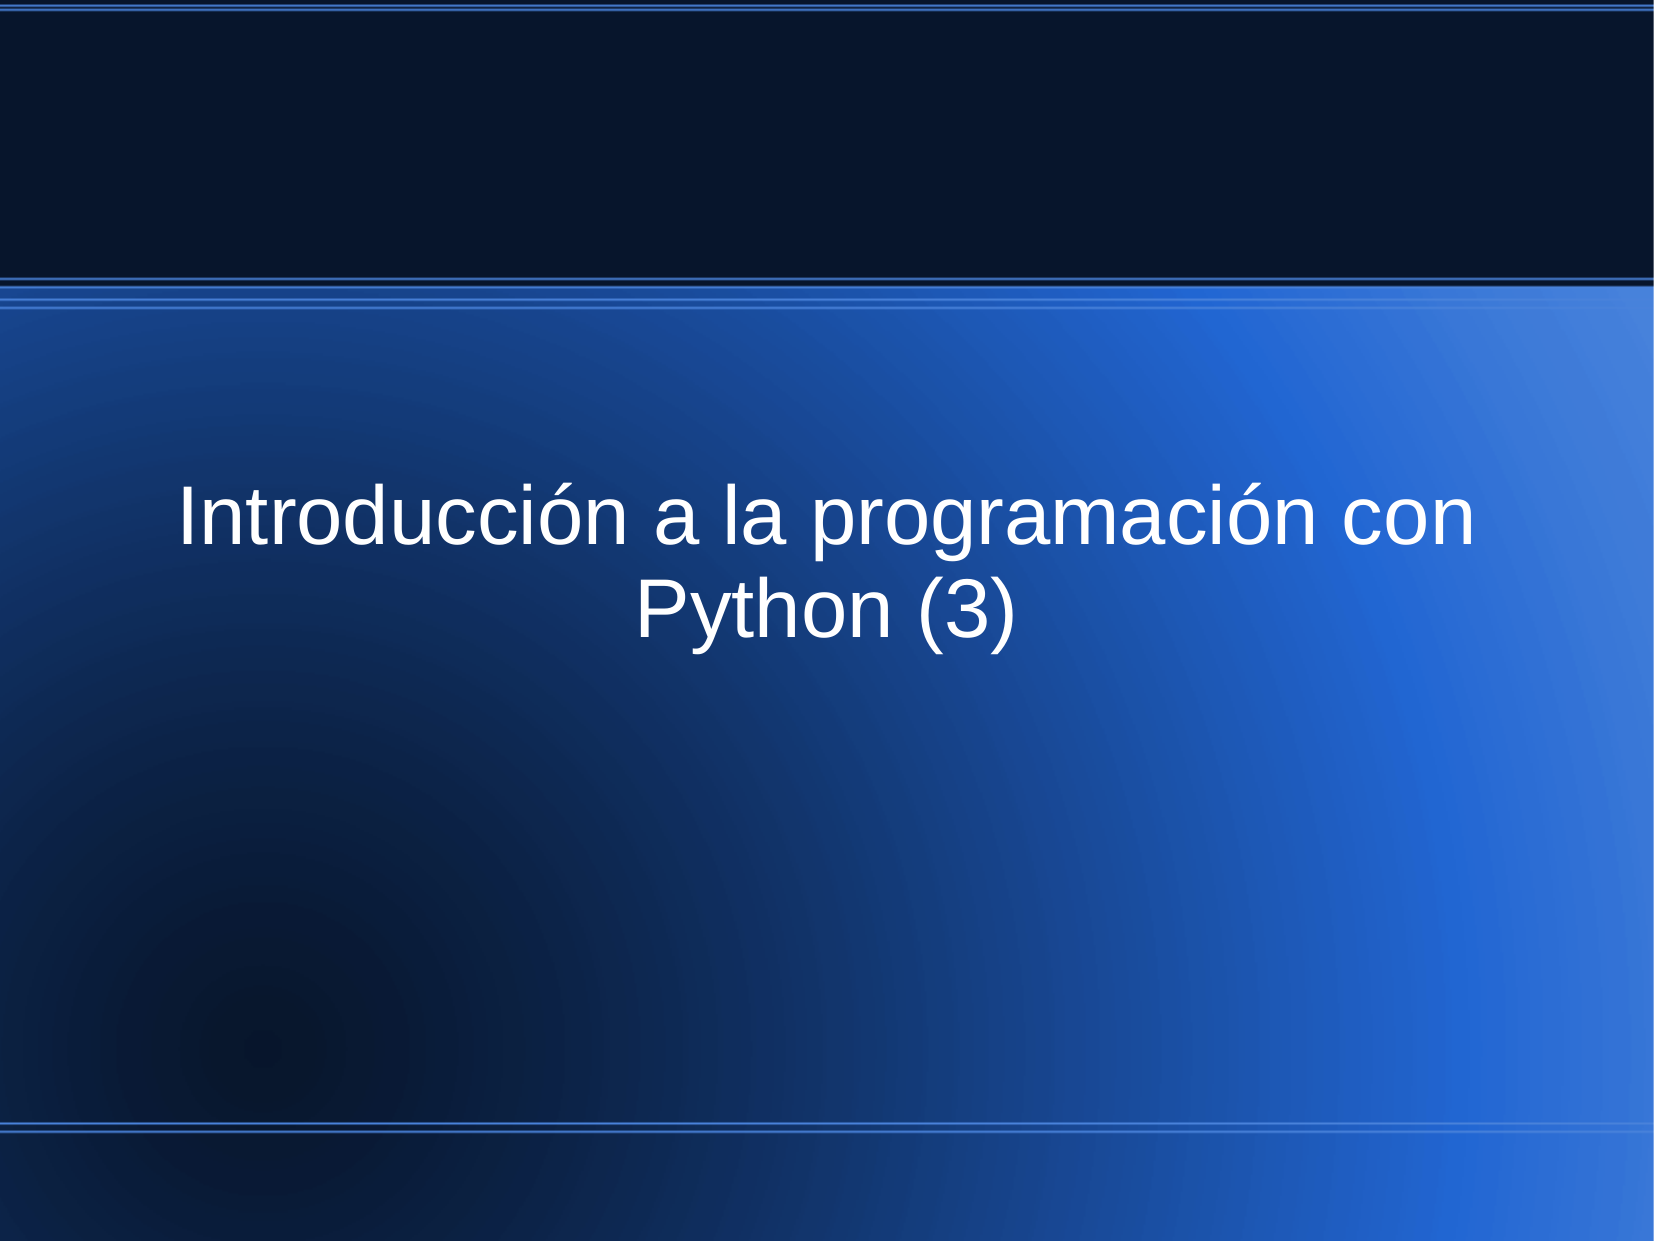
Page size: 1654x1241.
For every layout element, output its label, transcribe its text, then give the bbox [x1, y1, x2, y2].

subtitle Introducción a la programación con Python (3) [82, 49, 1571, 1075]
picture [0, 0, 1654, 1241]
